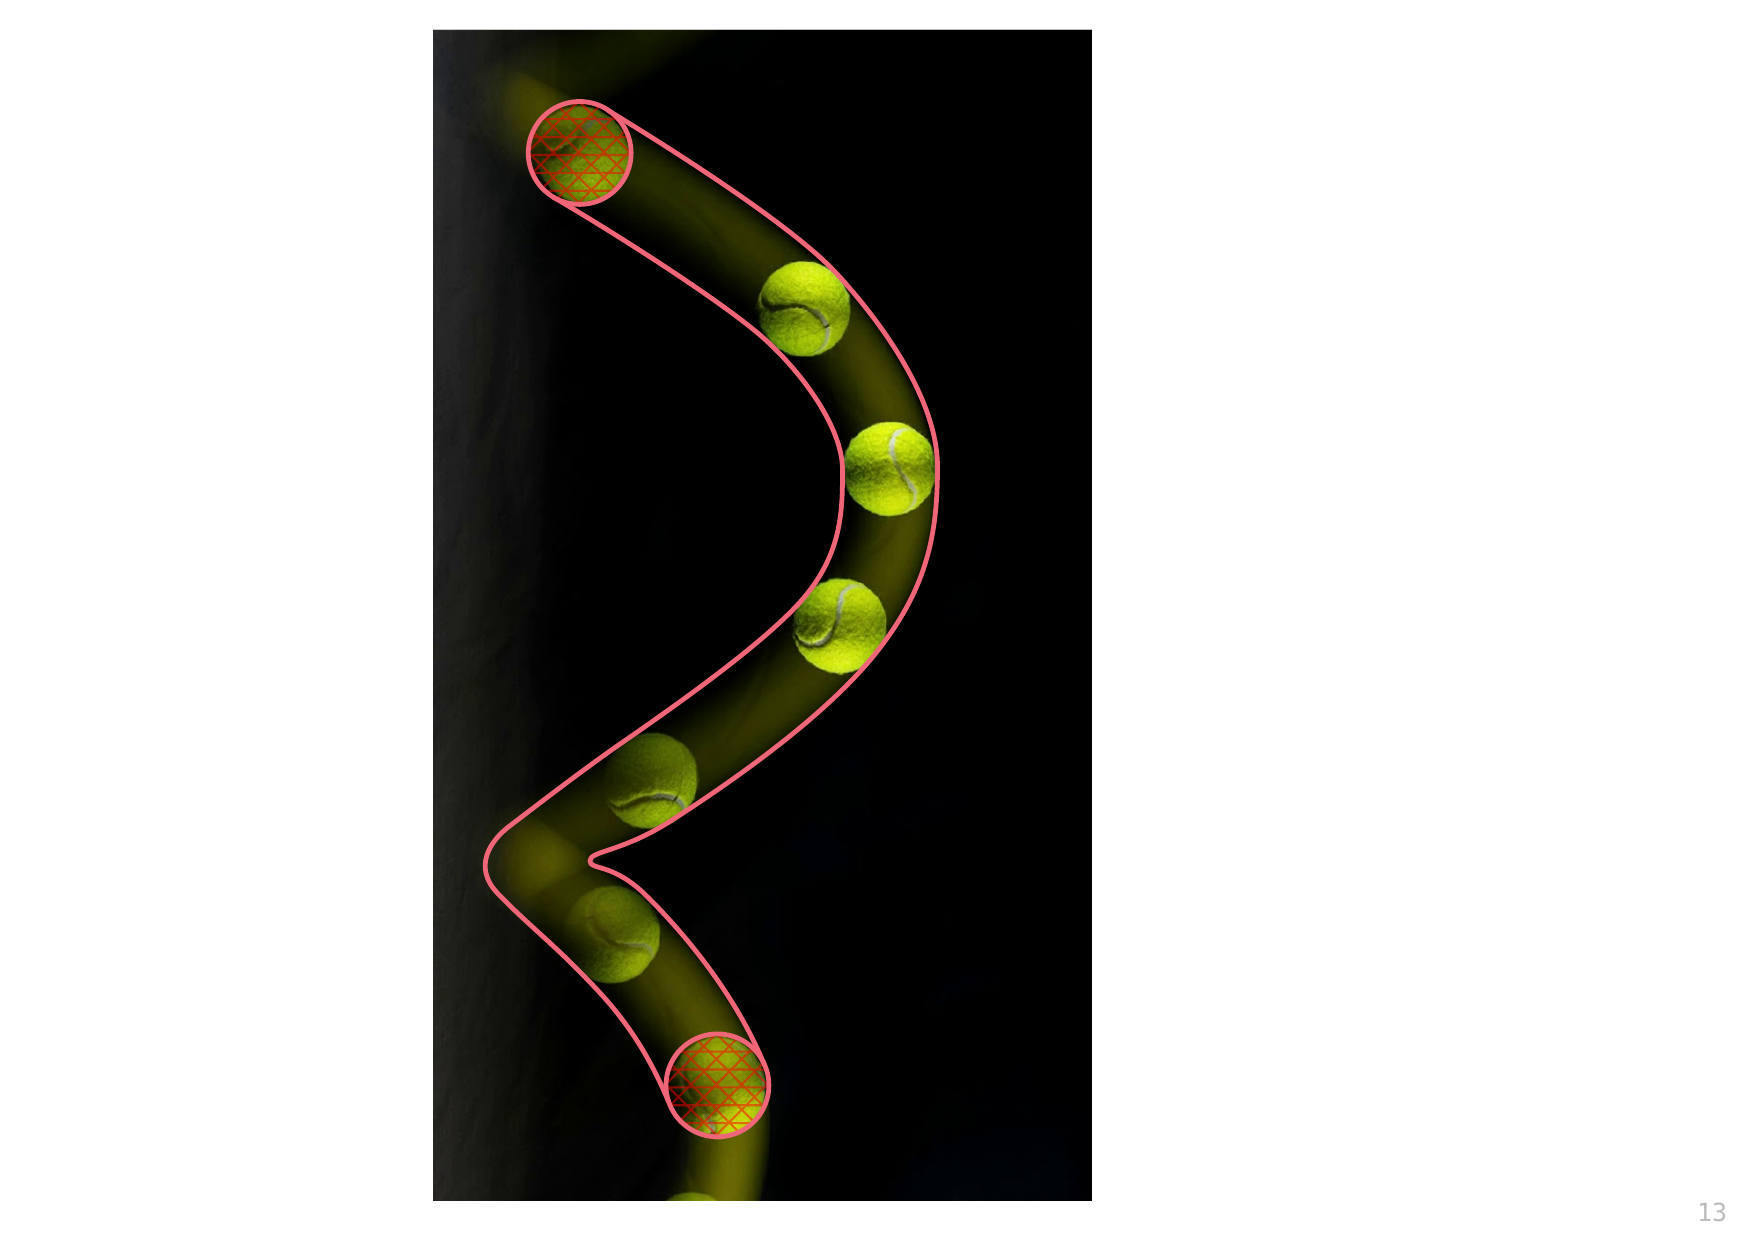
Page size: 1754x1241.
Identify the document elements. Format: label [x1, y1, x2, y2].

picture [432, 29, 1092, 1201]
text_box [528, 101, 632, 205]
text_box [666, 1033, 769, 1137]
